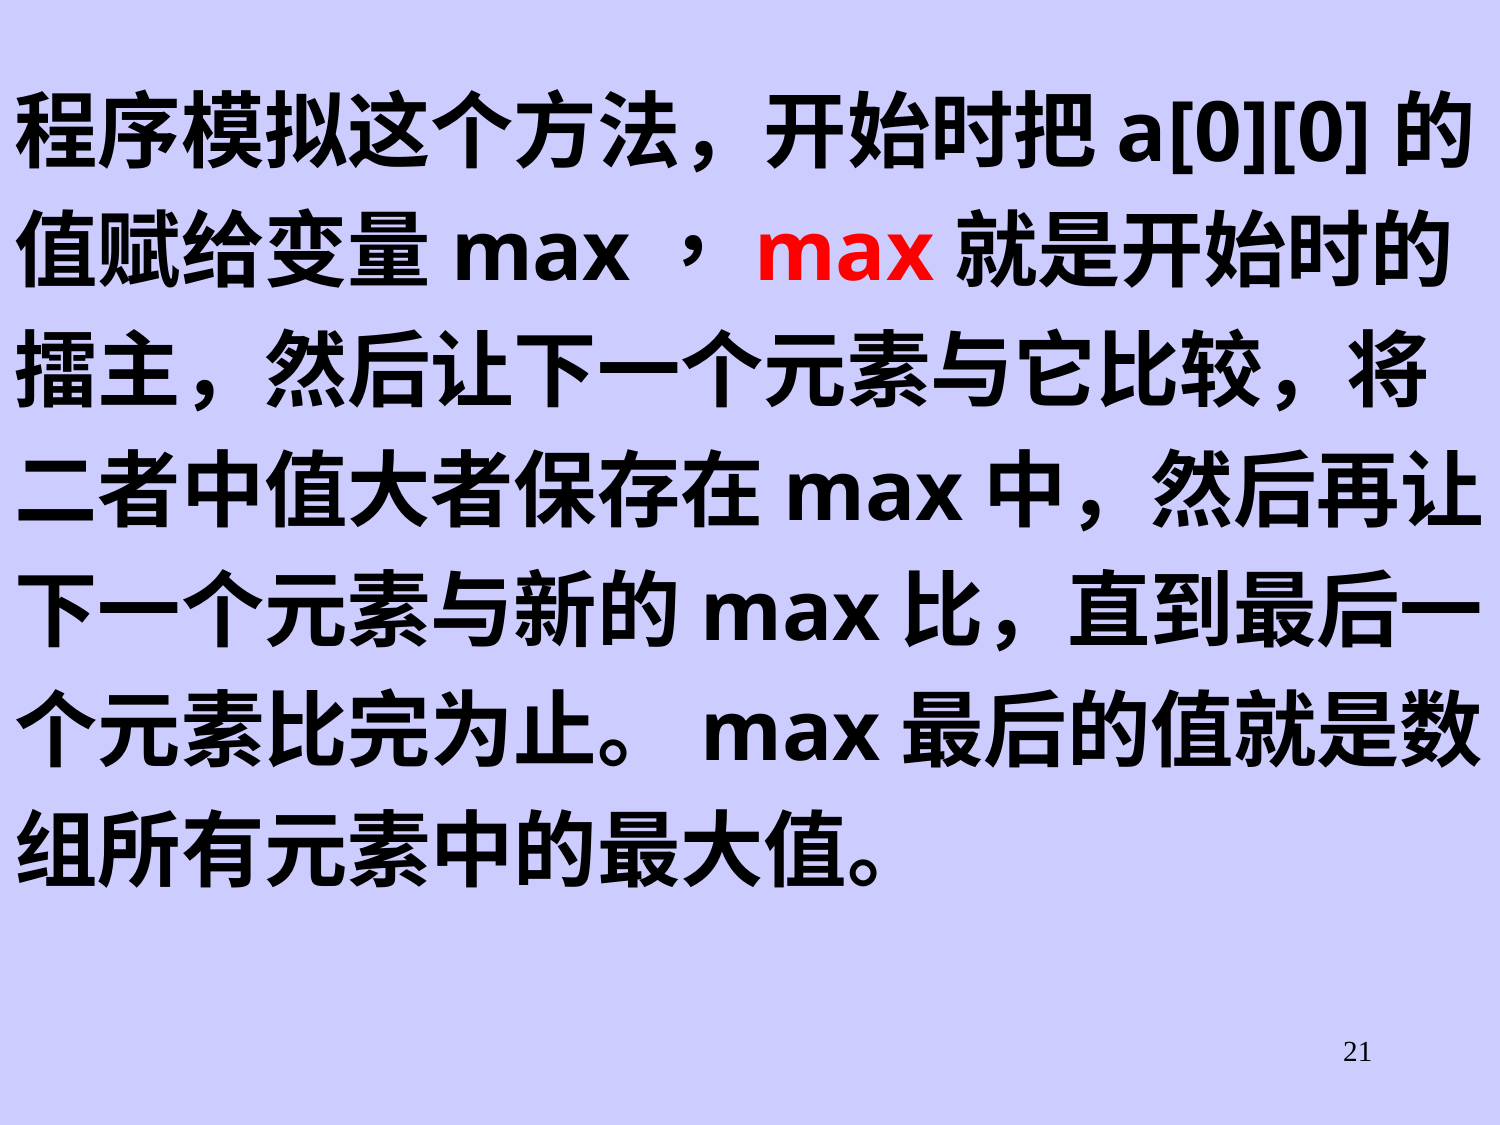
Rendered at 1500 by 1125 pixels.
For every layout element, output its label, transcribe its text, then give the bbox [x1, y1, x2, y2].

text_box 程序模拟这个方法，开始时把a[0][0]的值赋给变量max，max就是开始时的擂主，然后让下一个元素与它比较，将二者中值大者保存在max中，然后再让下一个元素与新的max比，直到最后一个元素比完为止。max最后的值就是数组所有元素中的最大值。 [0, 50, 1500, 906]
text_box <编号> [1074, 1025, 1388, 1101]
